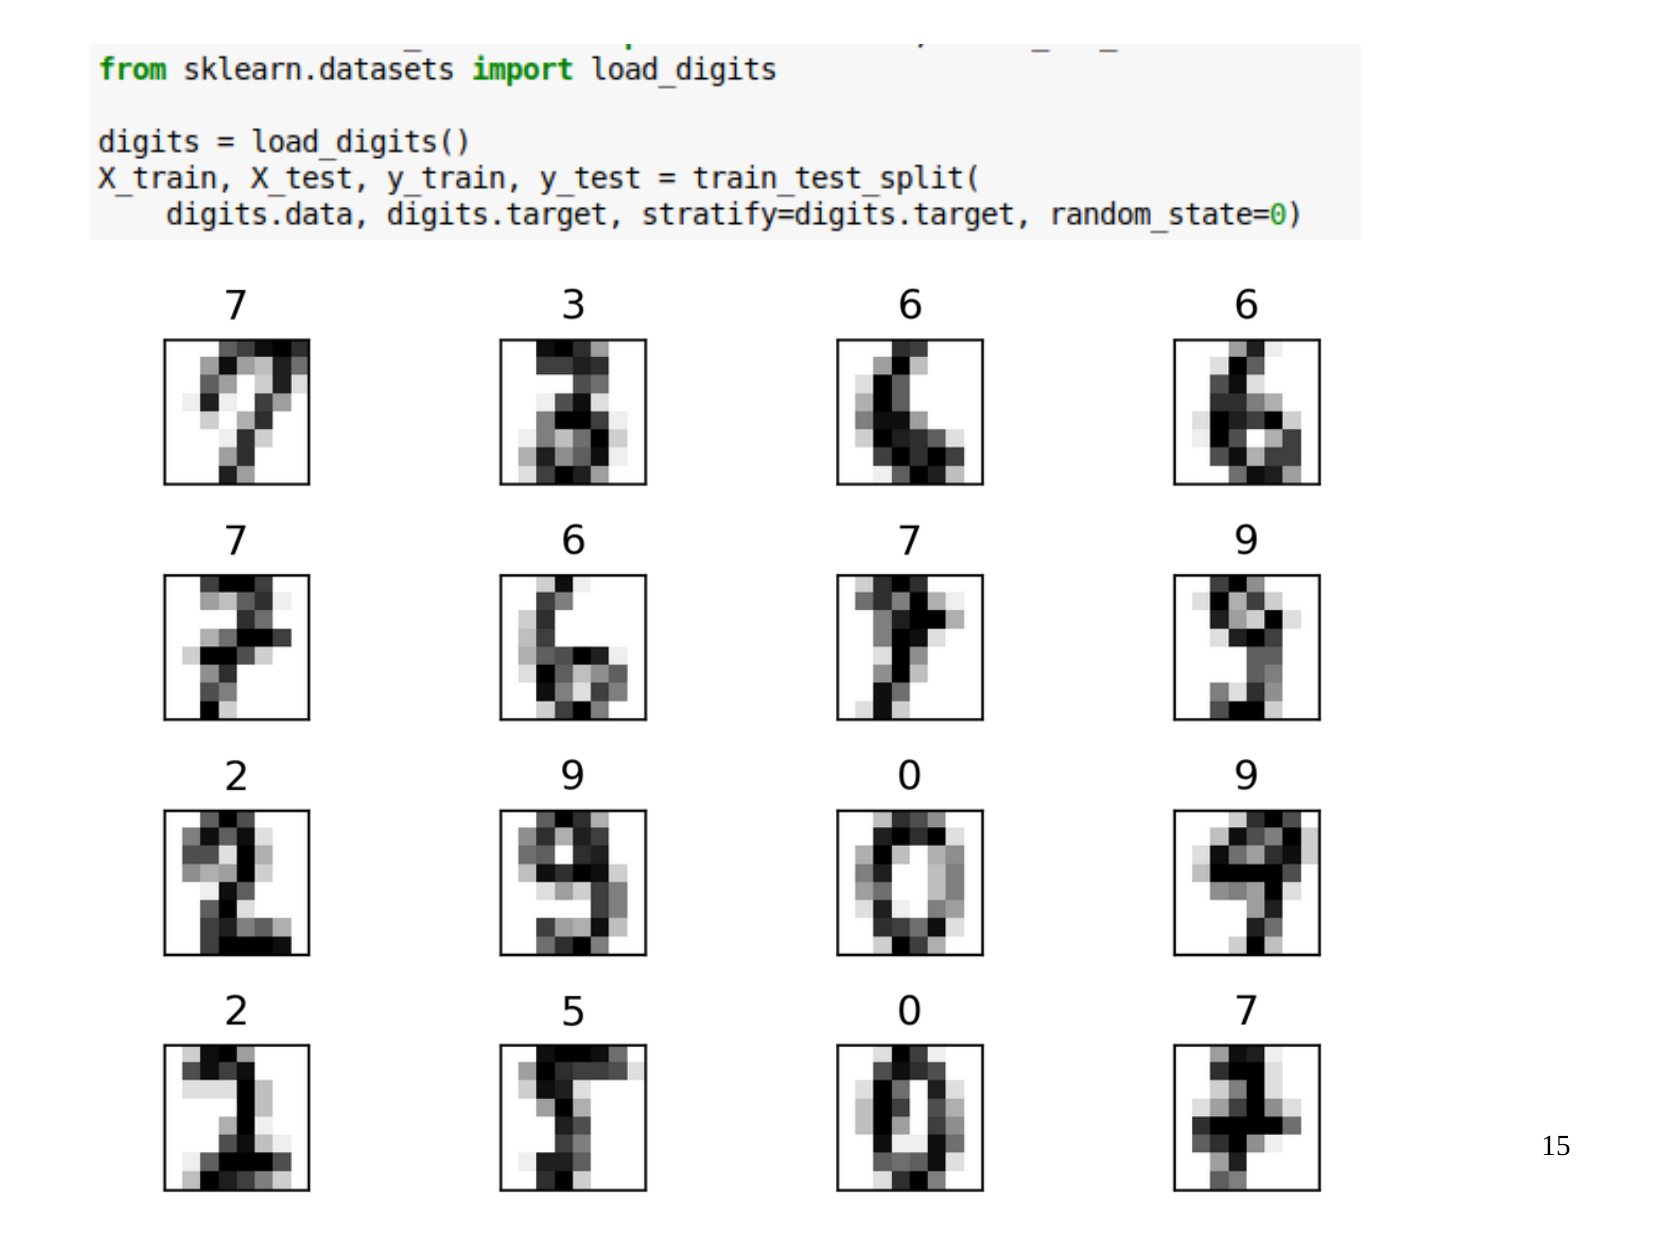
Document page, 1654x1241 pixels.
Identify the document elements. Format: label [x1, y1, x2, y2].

picture [90, 44, 1361, 241]
picture [117, 269, 1351, 1207]
